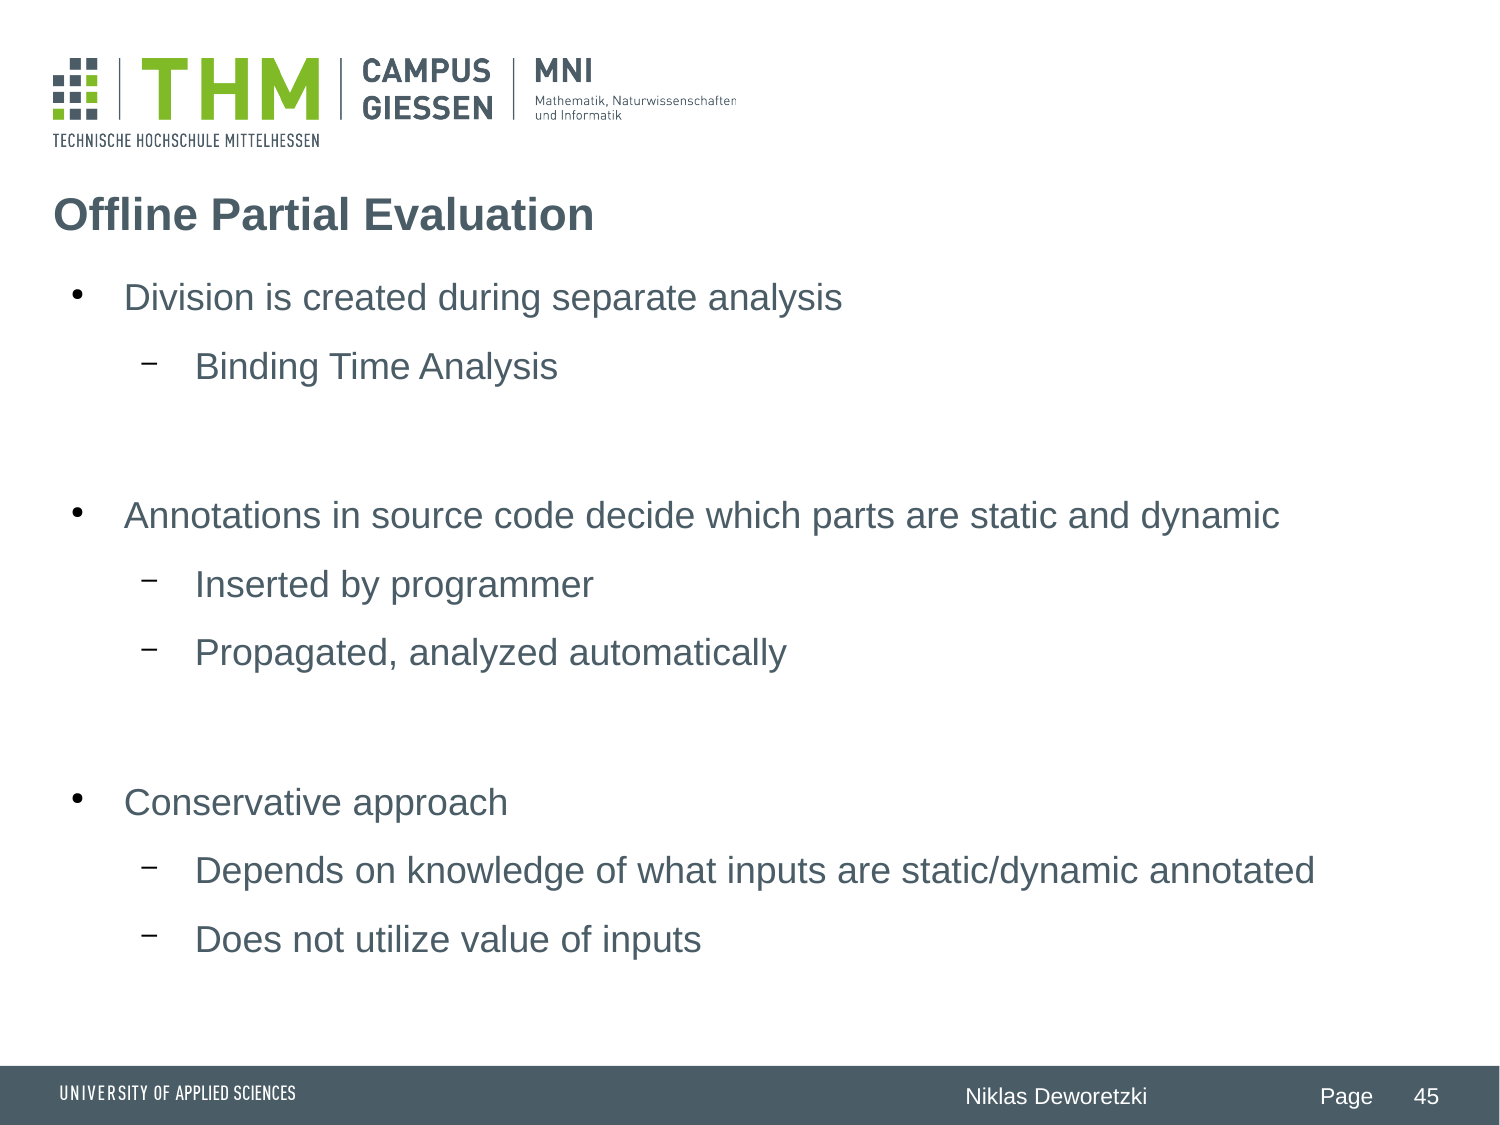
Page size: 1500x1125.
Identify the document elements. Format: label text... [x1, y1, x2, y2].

title Offline Partial Evaluation [53, 177, 1435, 265]
picture [59, 1082, 296, 1104]
picture [53, 58, 736, 147]
slide_number <number> [1376, 1073, 1455, 1118]
list Division is created during separate analysis Binding Time Analysis Annotations in source code decide which parts are static and dynamic Inserted by programmer Propagated, analyzed automatically Conservative approach Depends on knowledge of what inputs are static/dynamic annotated Does not utilize value of inputs [53, 265, 1436, 1024]
